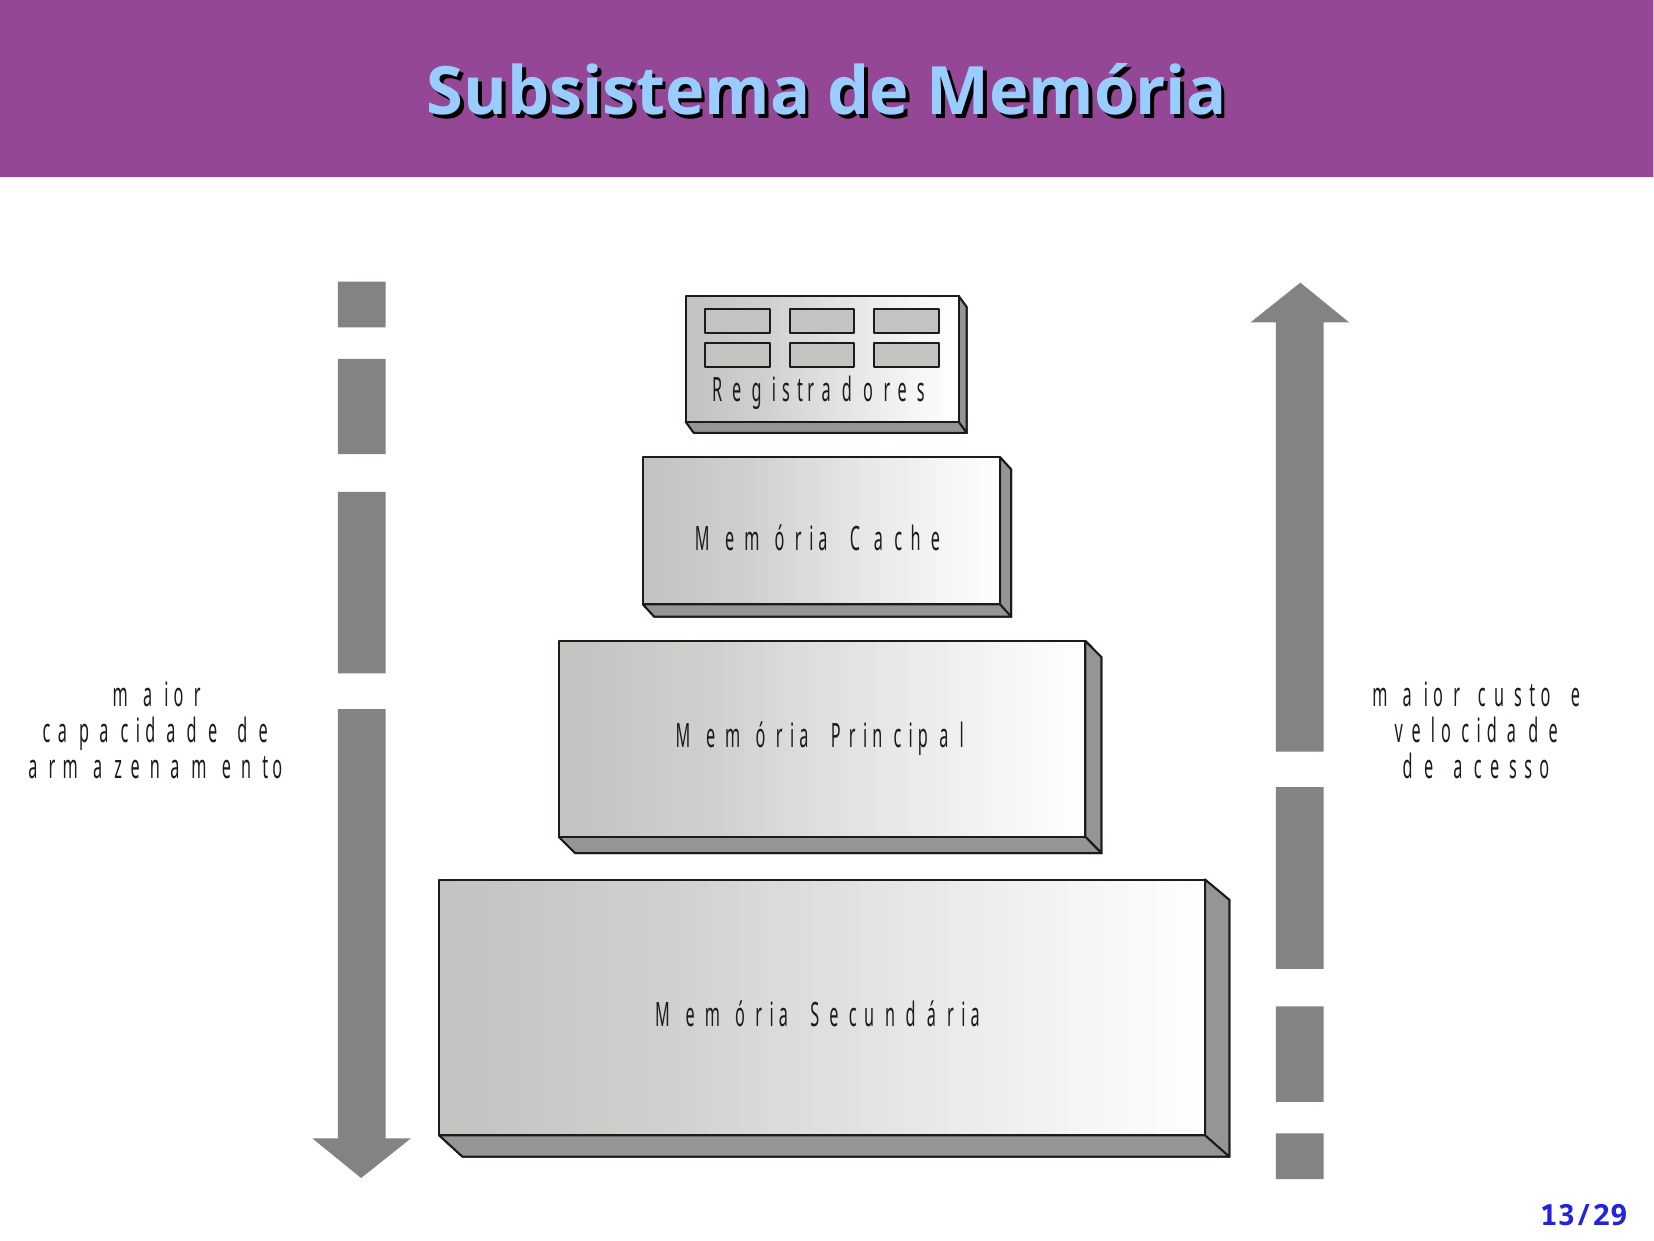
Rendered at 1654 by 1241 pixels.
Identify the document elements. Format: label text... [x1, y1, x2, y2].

title Subsistema de Memória [0, 0, 1654, 178]
picture [22, 277, 1595, 1184]
